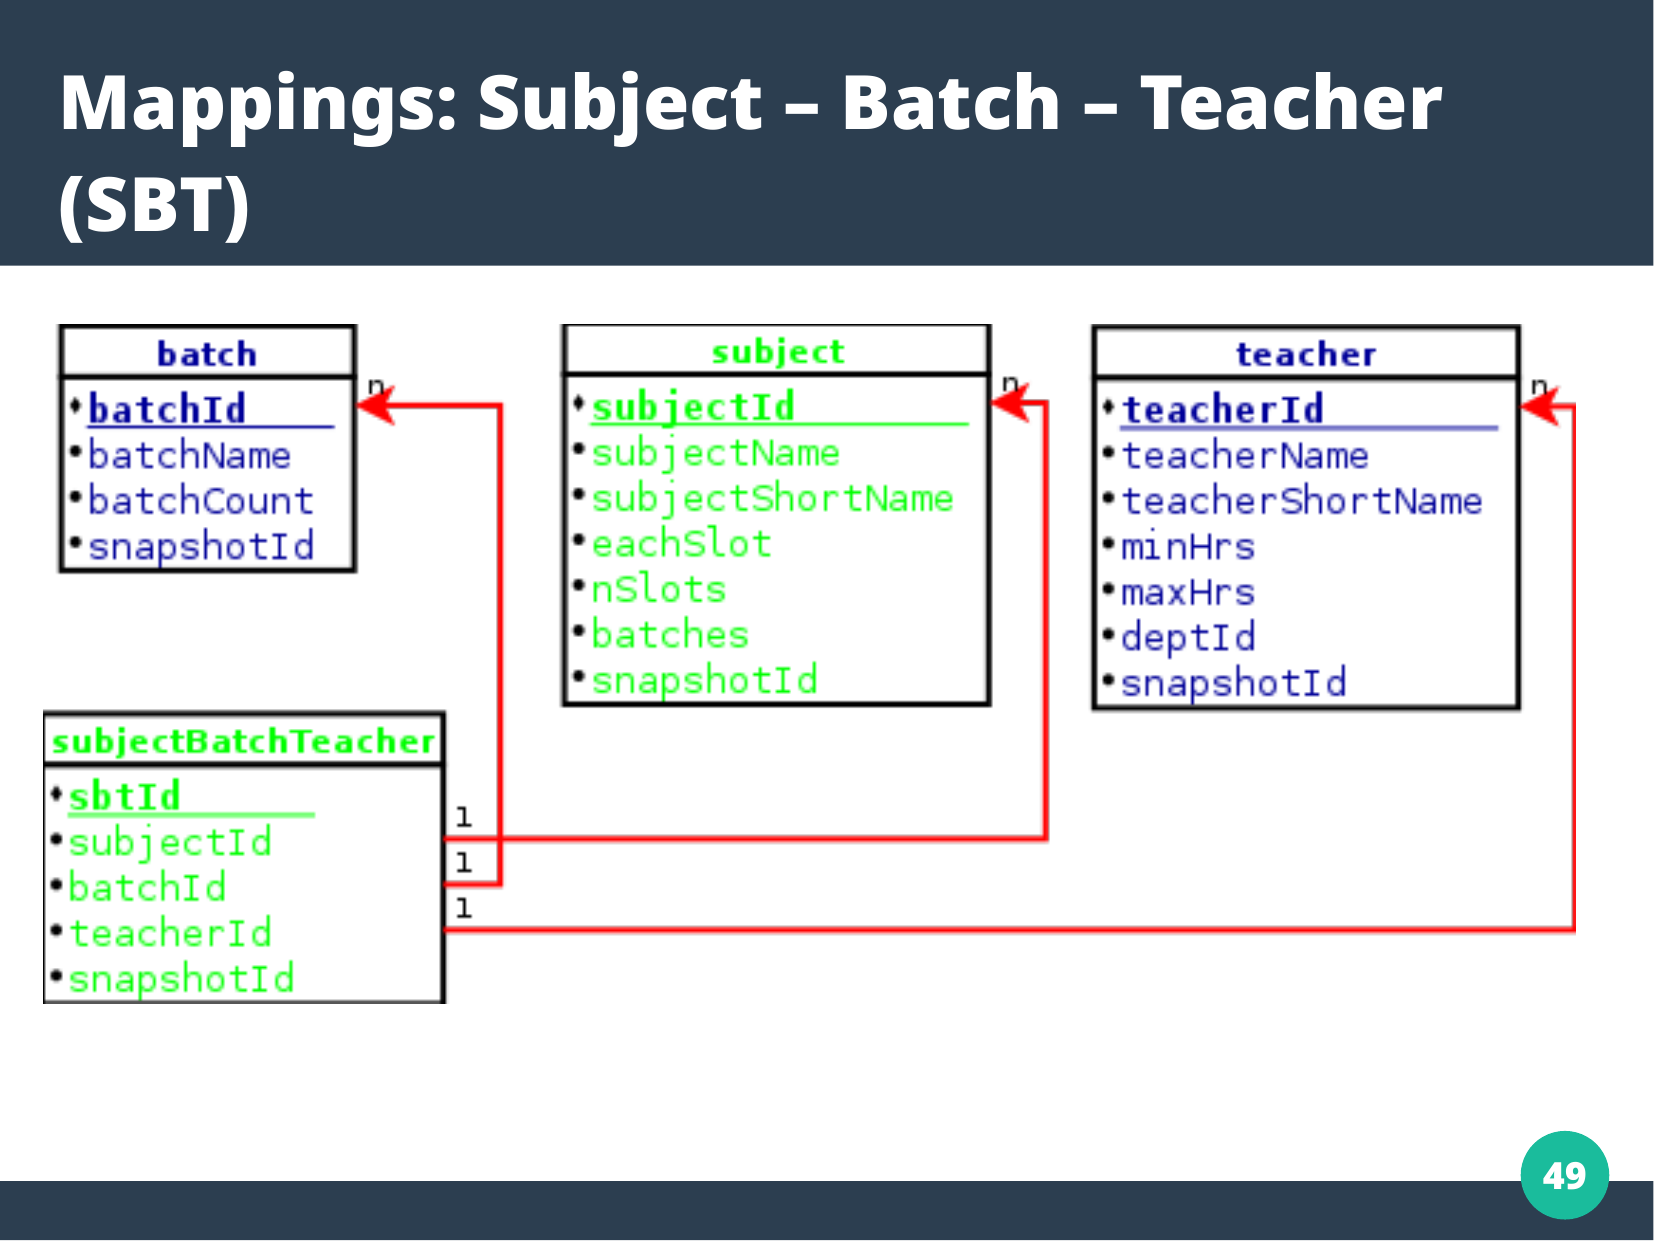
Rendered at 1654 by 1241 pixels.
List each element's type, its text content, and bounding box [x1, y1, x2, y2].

title Mappings: Subject – Batch – Teacher (SBT) [59, 49, 1595, 207]
picture [43, 324, 1576, 1004]
